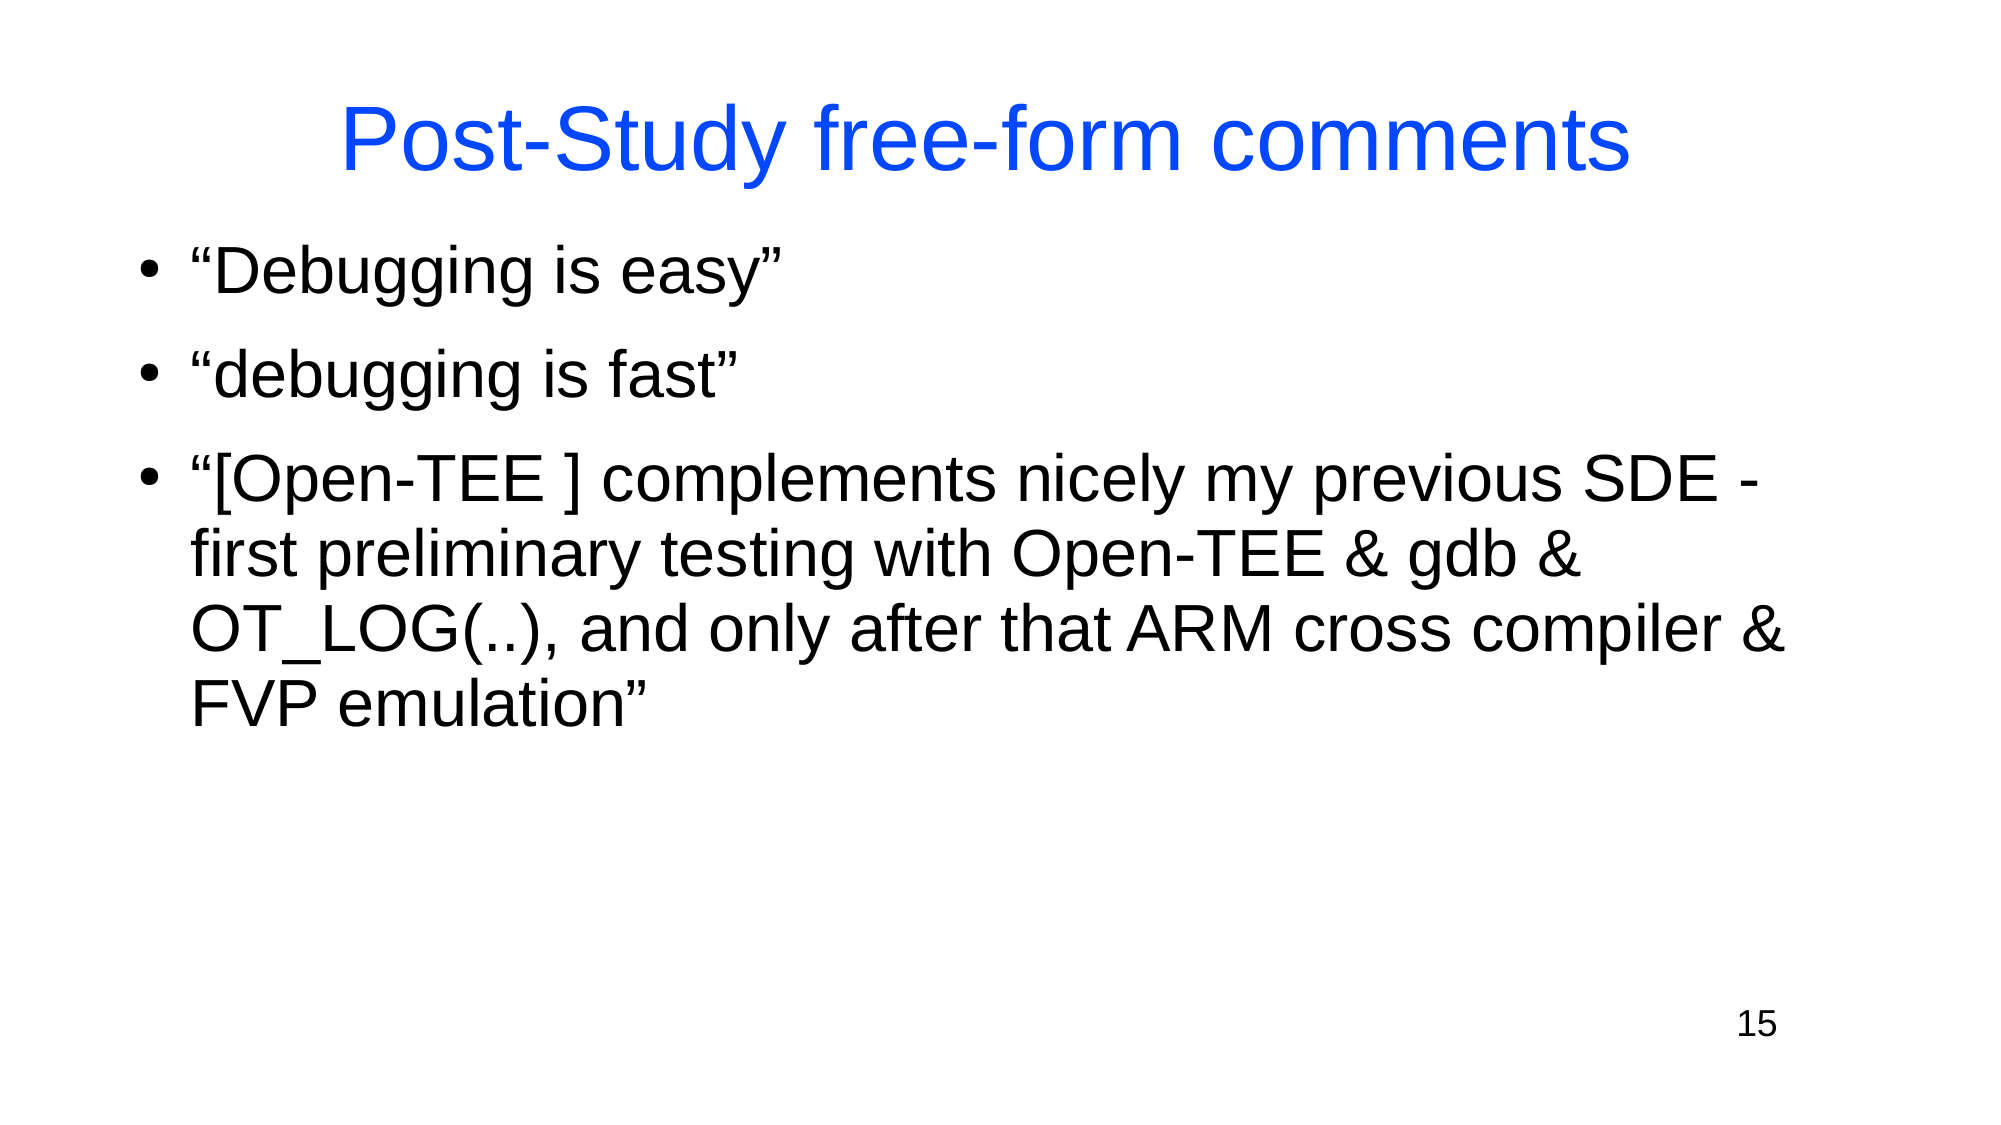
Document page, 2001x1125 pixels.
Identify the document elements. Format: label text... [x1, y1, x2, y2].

list “Debugging is easy” “debugging is fast” “[Open-TEE ] complements nicely my previous SDE - first preliminary testing with Open-TEE & gdb & OT_LOG(..), and only after that ARM cross compiler & FVP emulation” [120, 232, 1801, 946]
title Post-Study free-form comments [99, 44, 1900, 233]
